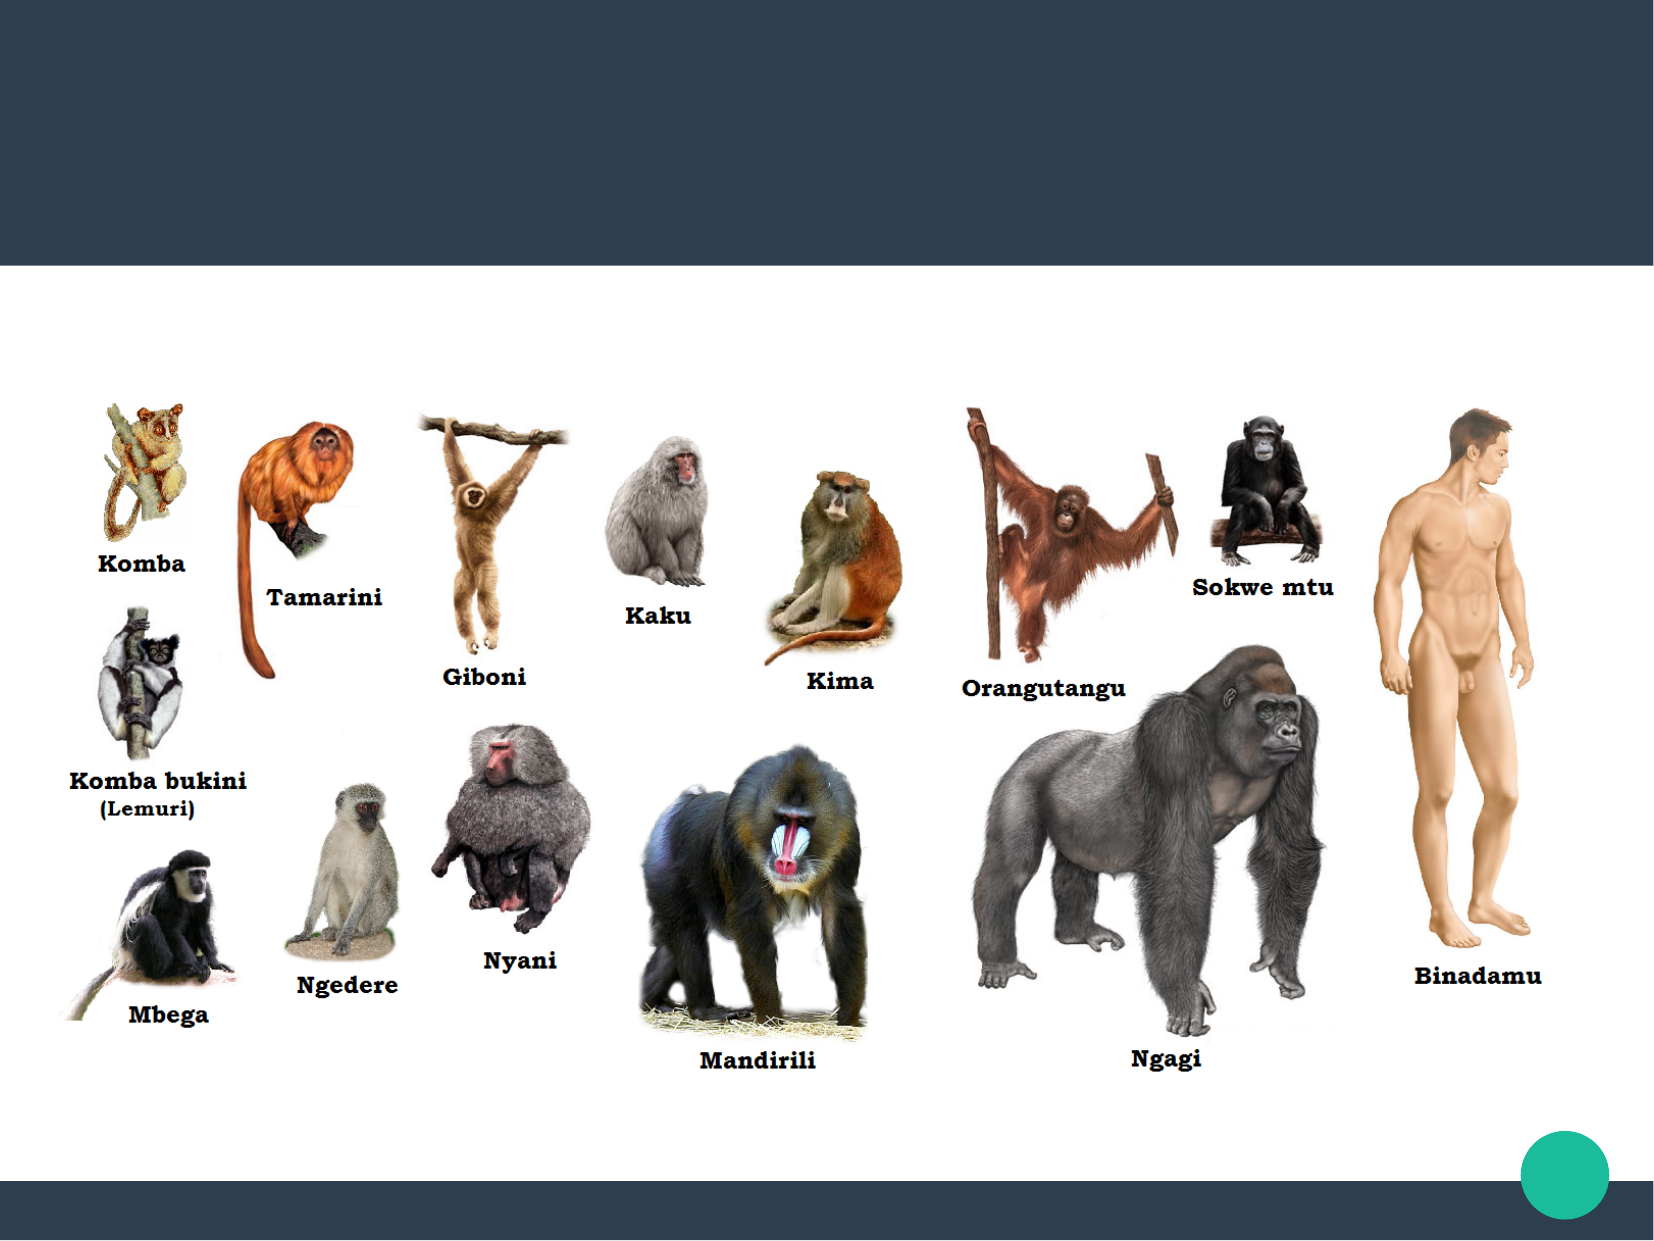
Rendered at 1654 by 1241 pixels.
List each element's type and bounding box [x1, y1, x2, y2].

picture [59, 385, 1595, 1091]
